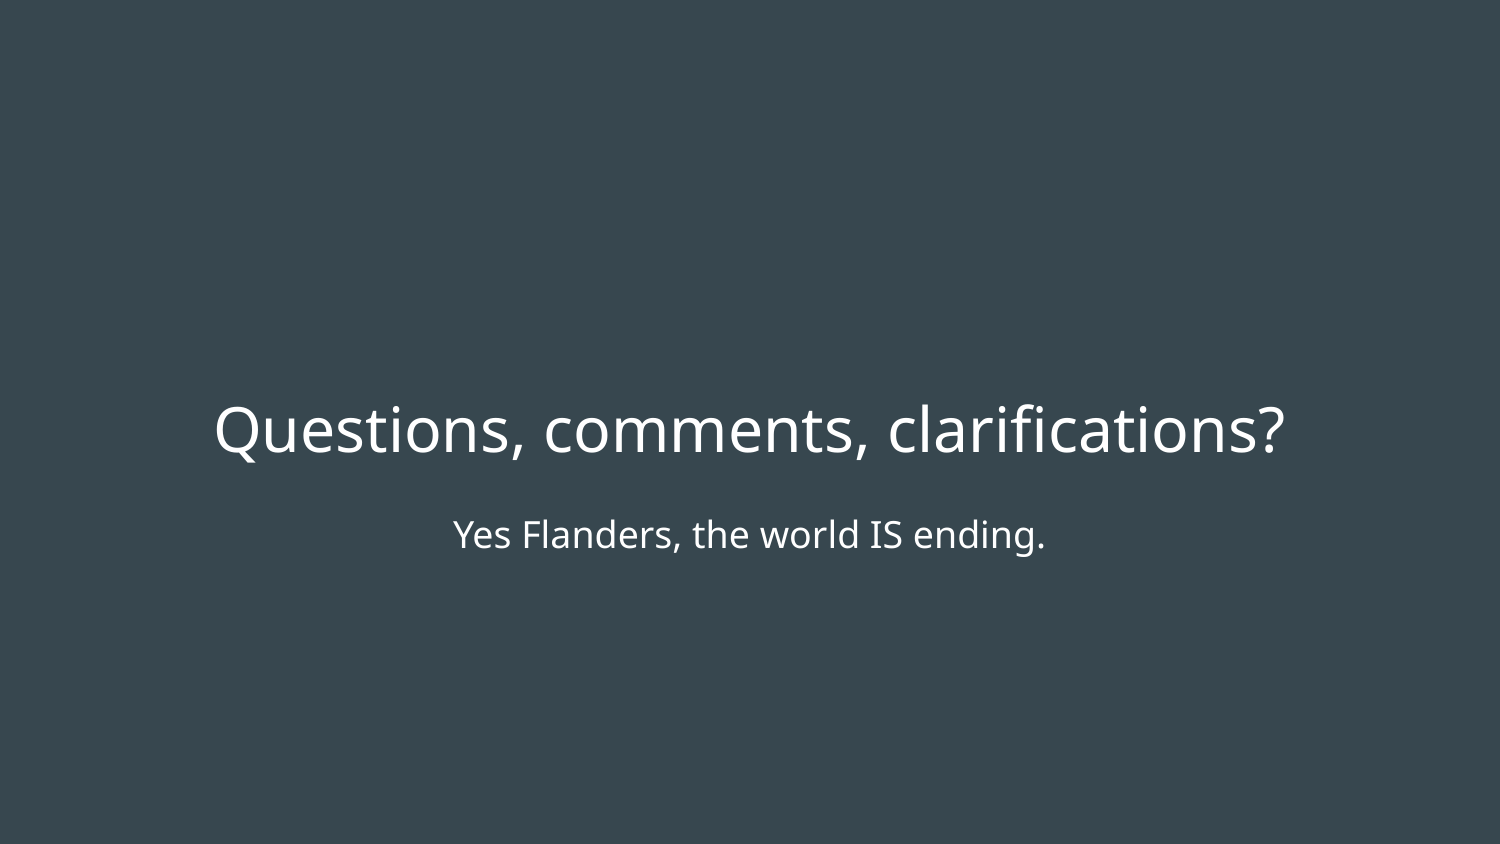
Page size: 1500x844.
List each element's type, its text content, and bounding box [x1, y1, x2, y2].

text_box Yes Flanders, the world IS ending. [427, 495, 1073, 590]
title Questions, comments, clarifications? [51, 374, 1449, 469]
